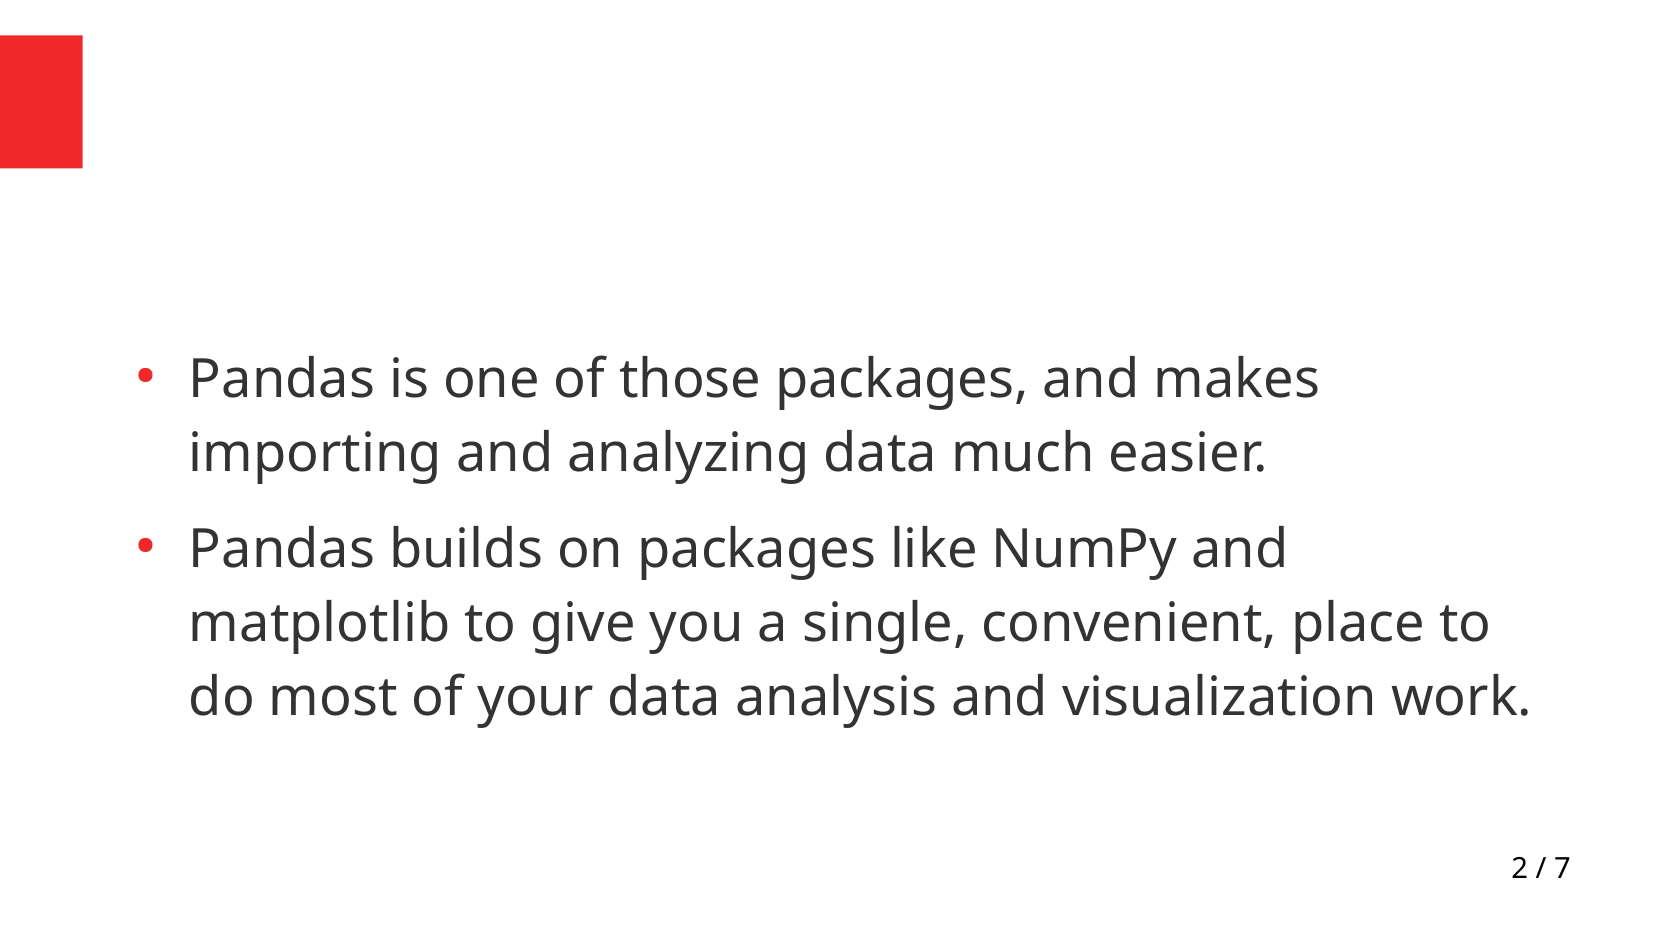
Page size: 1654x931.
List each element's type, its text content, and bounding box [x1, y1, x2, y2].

list Pandas is one of those packages, and makes importing and analyzing data much easier. Pandas builds on packages like NumPy and matplotlib to give you a single, convenient, place to do most of your data analysis and visualization work. [118, 265, 1536, 806]
